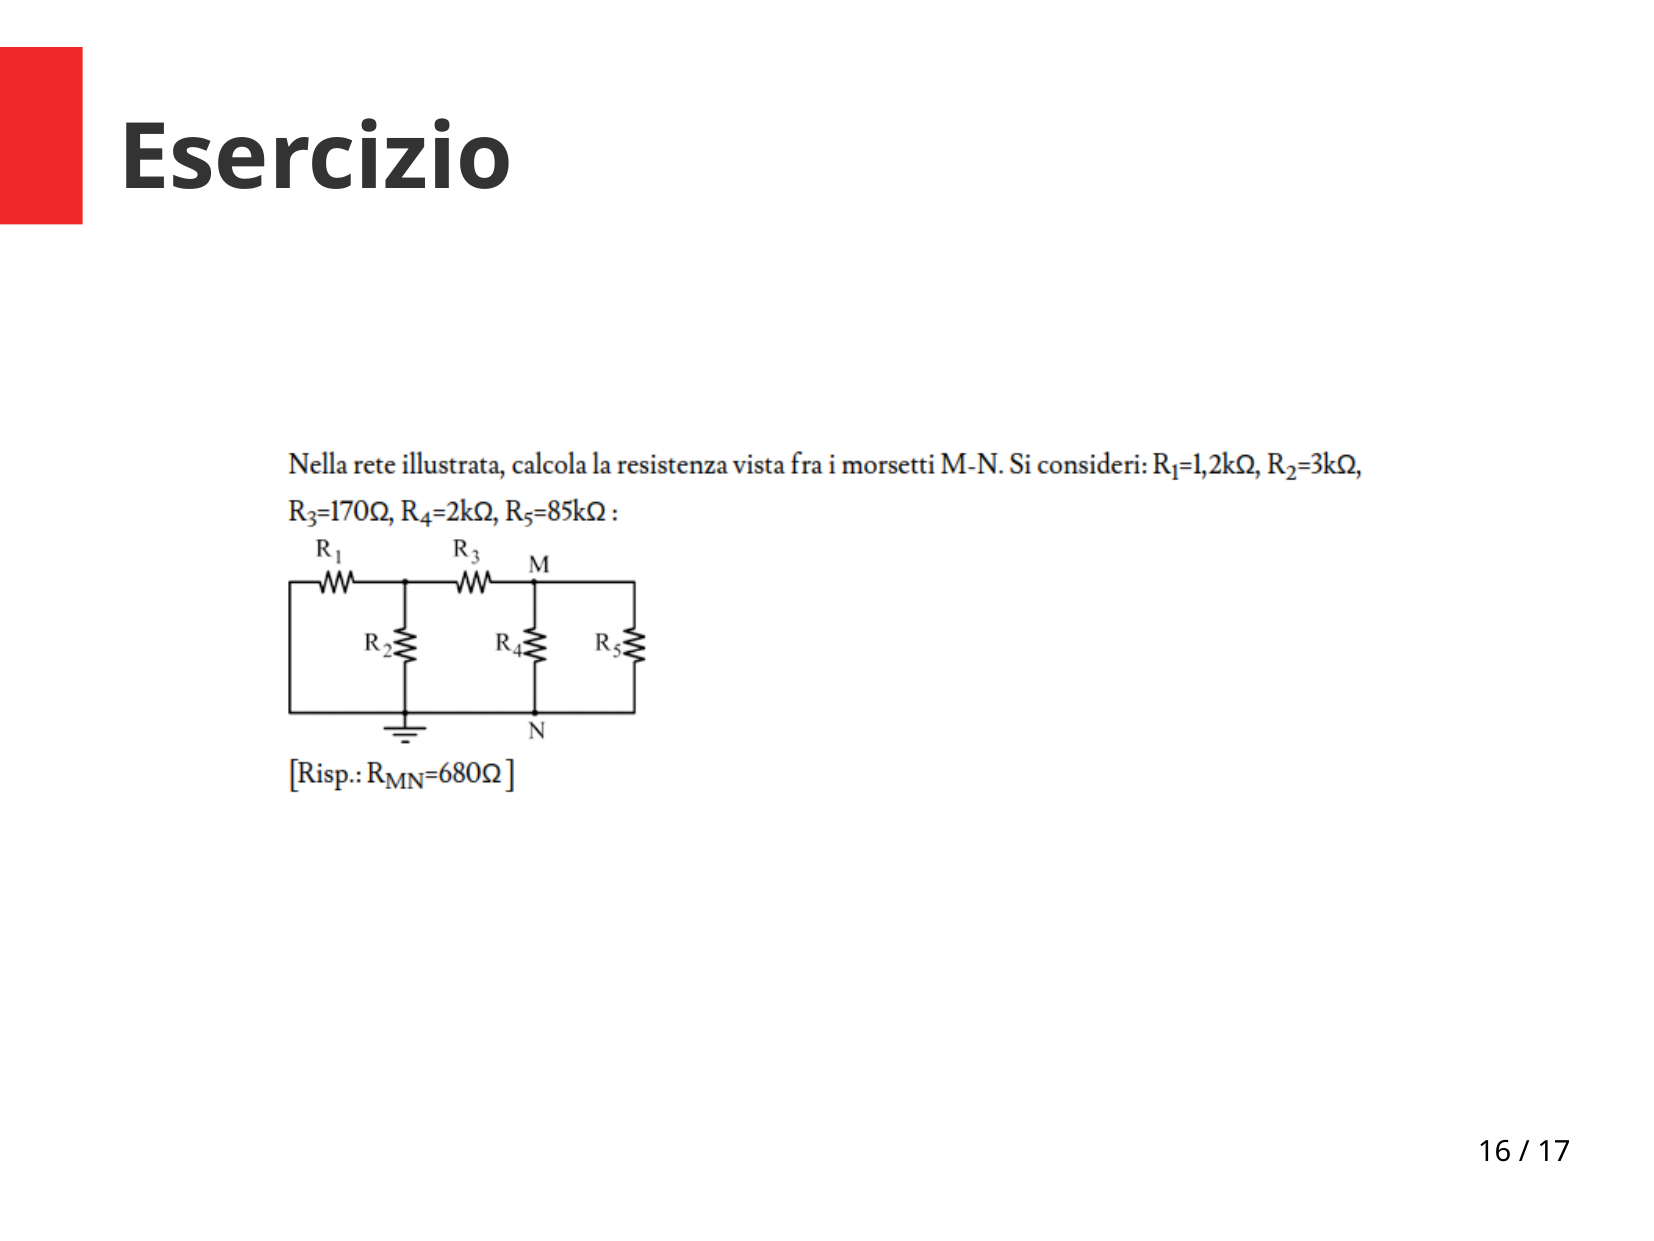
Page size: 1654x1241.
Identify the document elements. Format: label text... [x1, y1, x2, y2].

picture [273, 444, 1384, 800]
title Esercizio [118, 49, 1571, 257]
